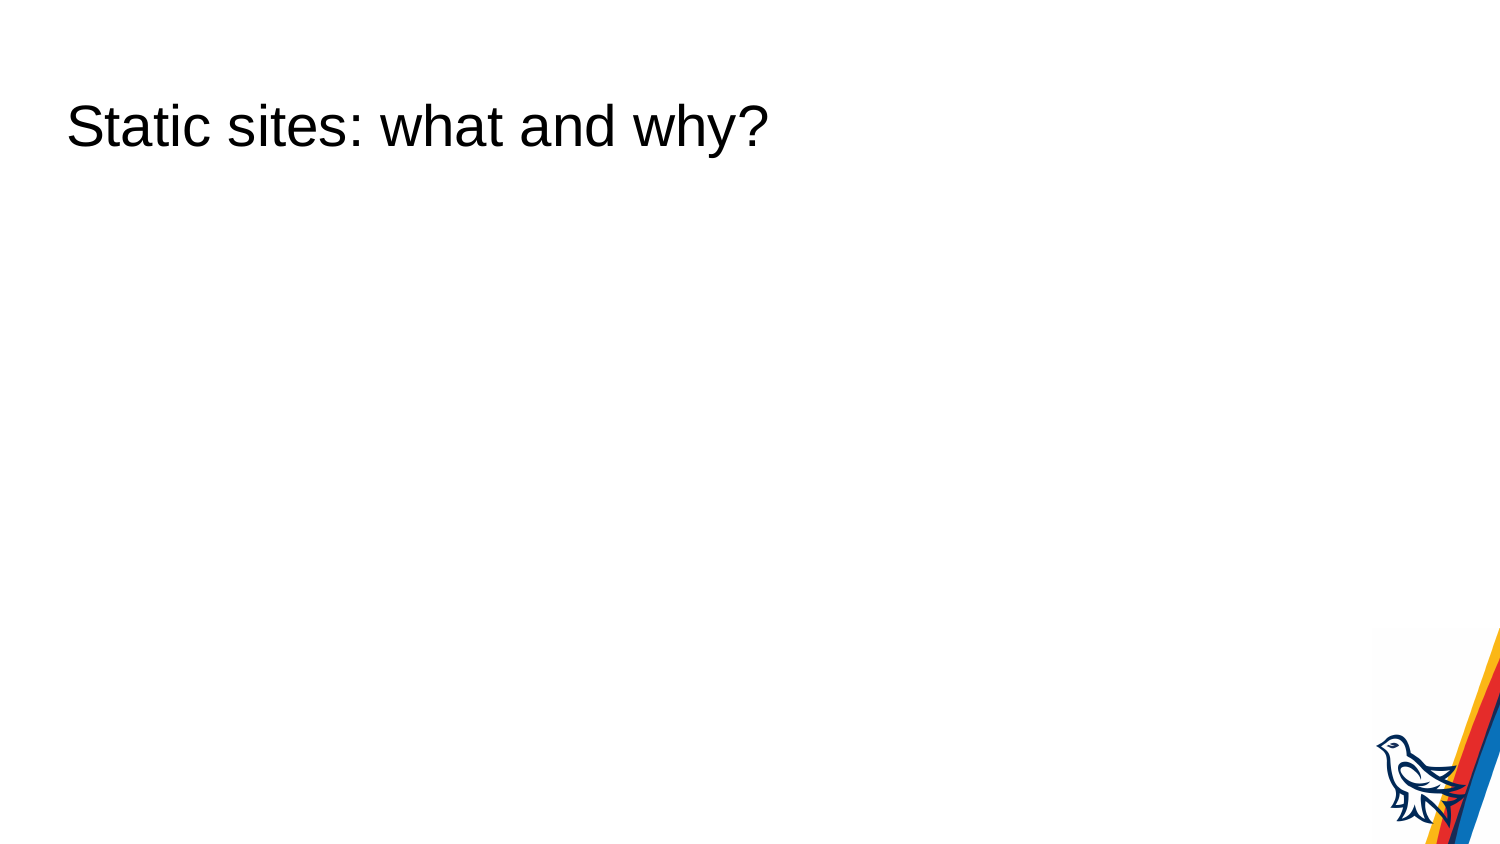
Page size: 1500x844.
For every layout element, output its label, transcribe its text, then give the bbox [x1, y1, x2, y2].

title Static sites: what and why? [51, 72, 1449, 167]
picture [1372, 628, 1500, 844]
